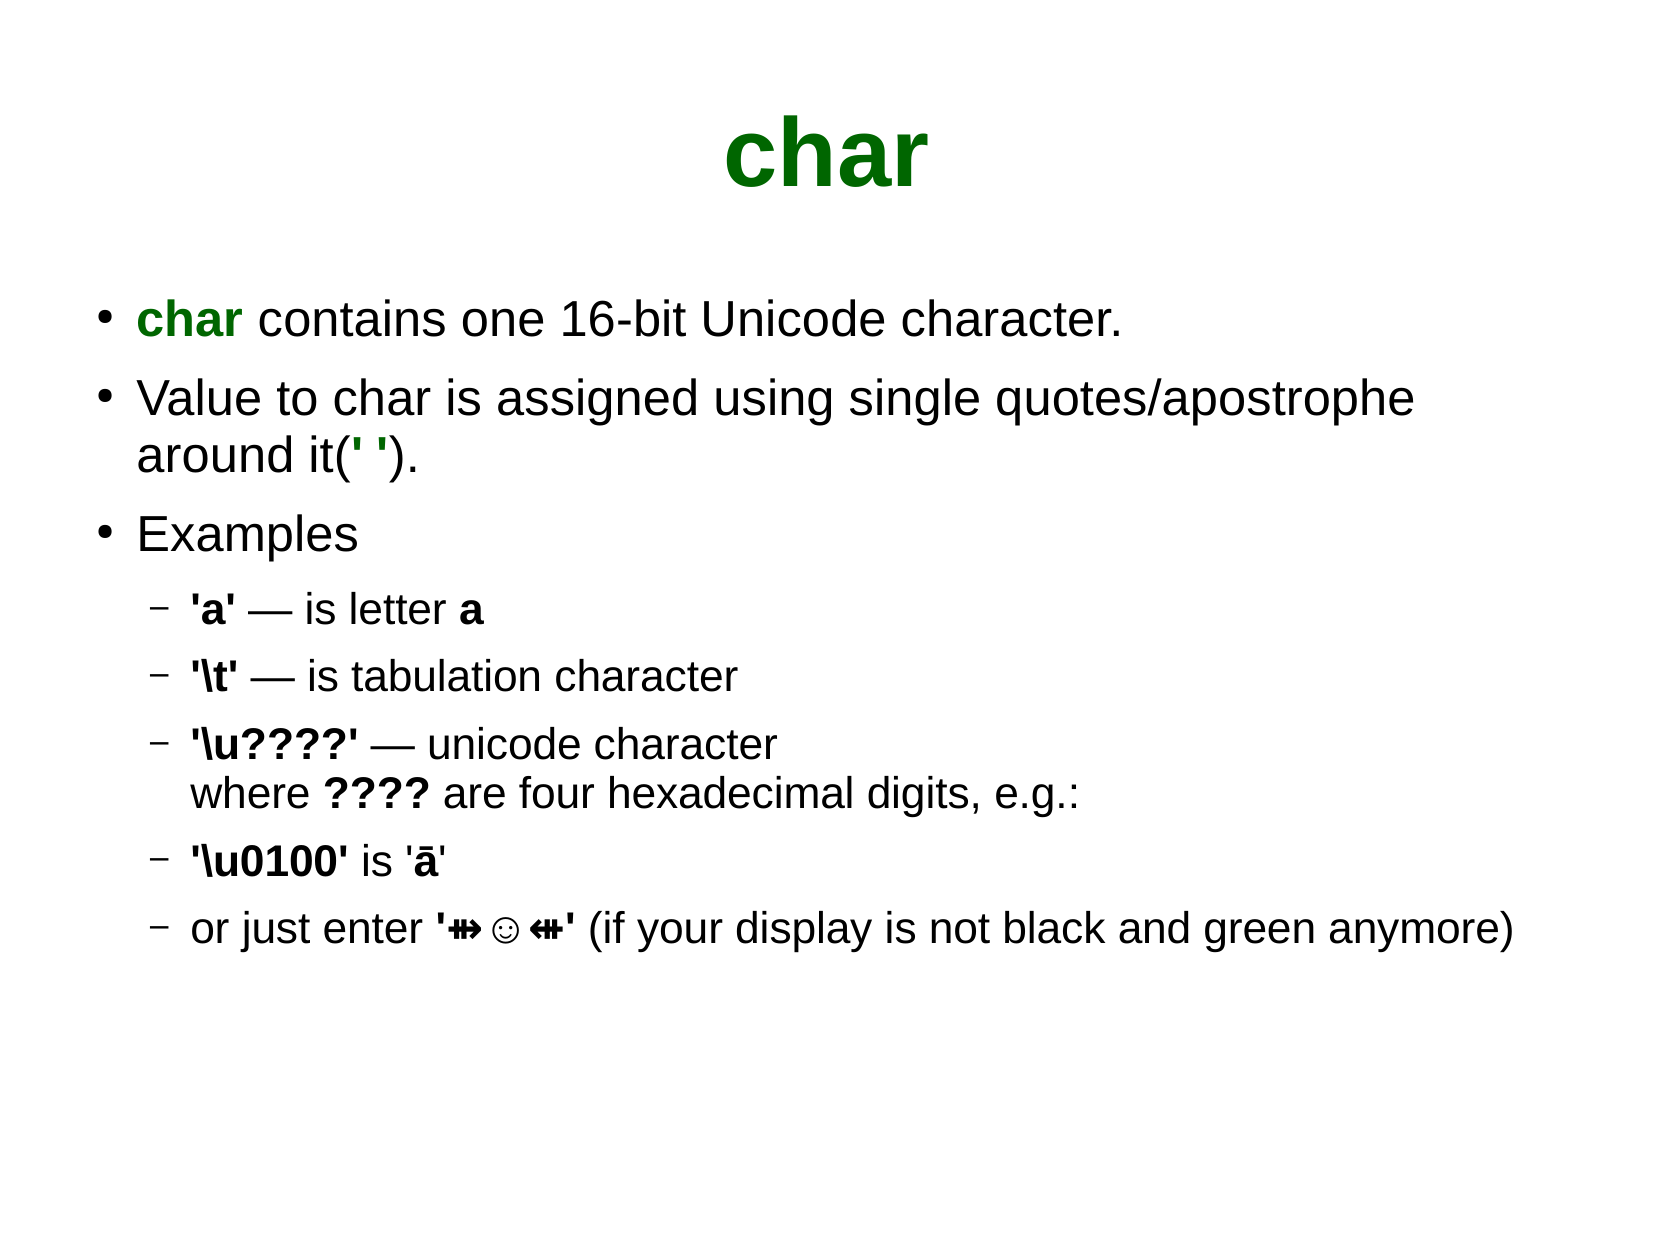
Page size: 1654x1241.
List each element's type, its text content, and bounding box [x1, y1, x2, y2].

list char contains one 16-bit Unicode character. Value to char is assigned using single quotes/apostrophe around it(' '). Examples 'a' — is letter a '\t' — is tabulation character '\u????' — unicode character where ???? are four hexadecimal digits, e.g.: '\u0100' is 'ā' or just enter '⇻☺⇺' (if your display is not black and green anymore) [82, 290, 1538, 1010]
title char [82, 98, 1571, 208]
